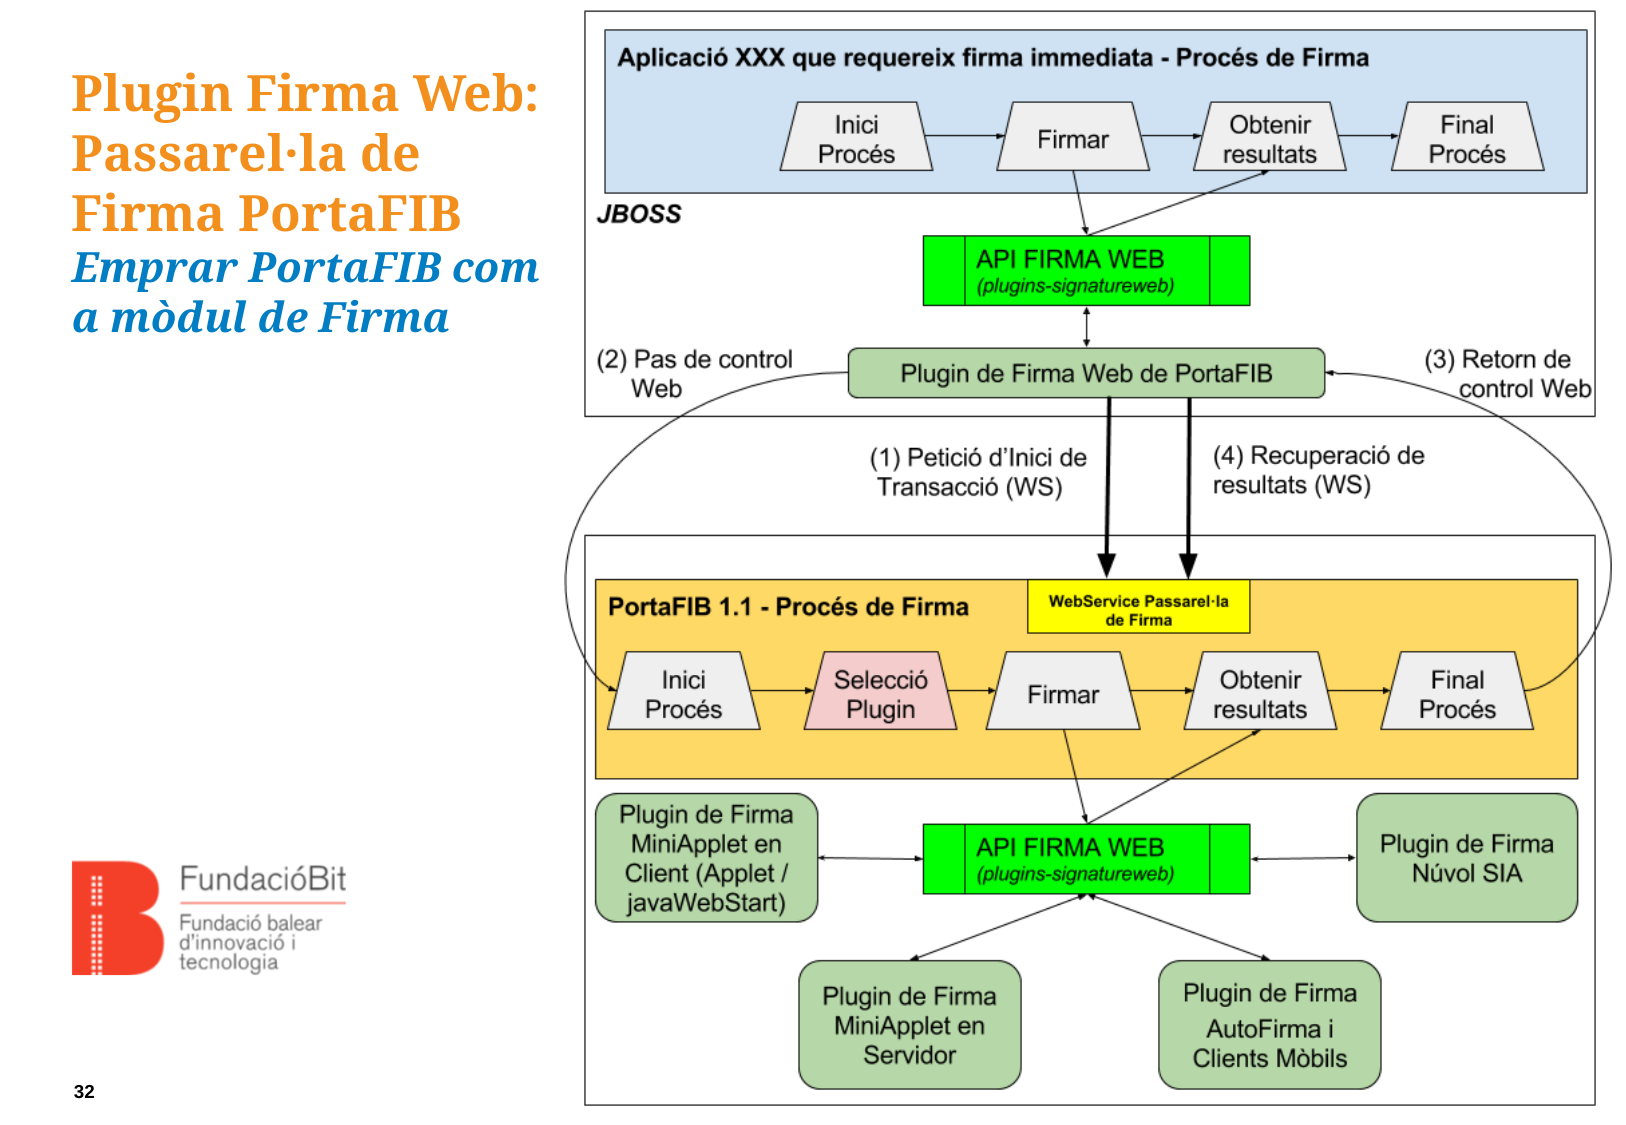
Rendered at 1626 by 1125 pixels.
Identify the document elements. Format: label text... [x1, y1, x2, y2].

picture [60, 854, 372, 985]
text_box Plugin Firma Web: Passarel·la de Firma PortaFIB Emprar PortaFIB com a mòdul de Firma [71, 61, 551, 390]
picture [551, 0, 1624, 1122]
slide_number <número> [73, 1079, 125, 1104]
